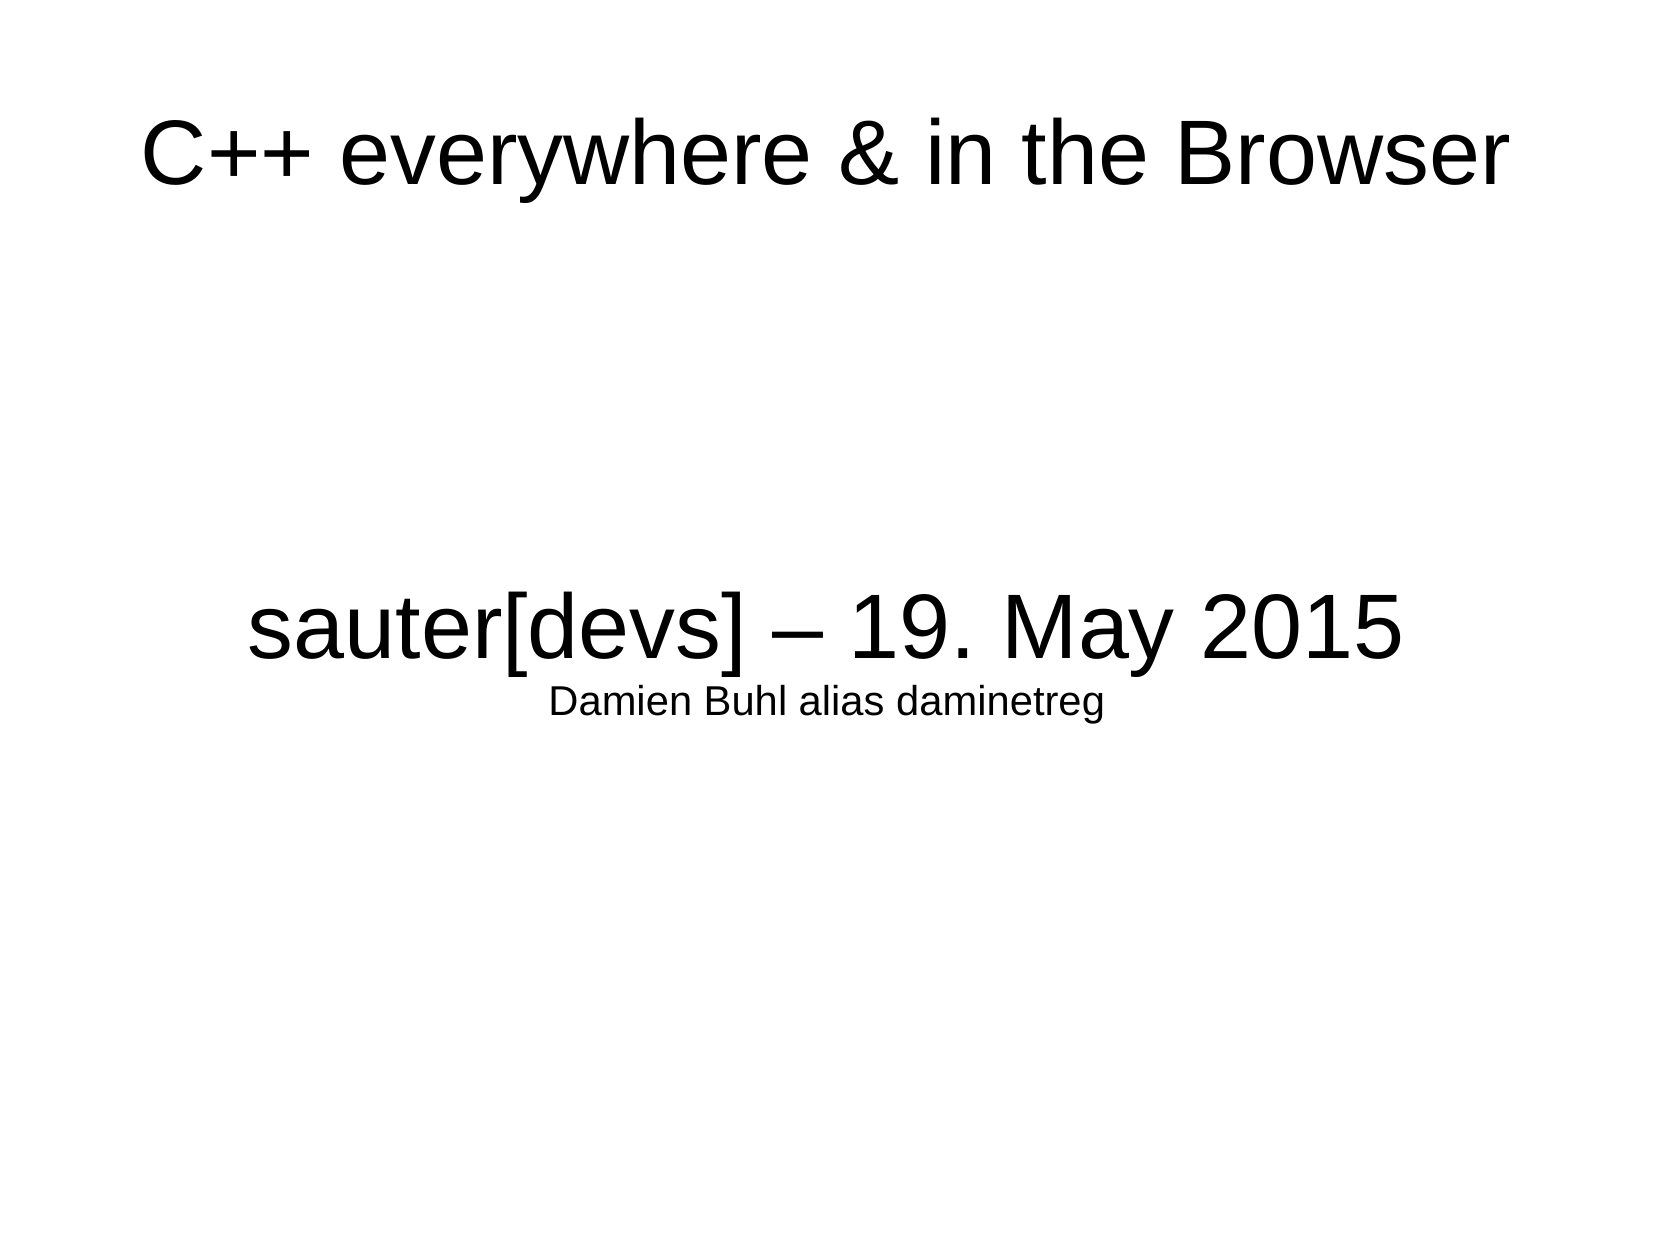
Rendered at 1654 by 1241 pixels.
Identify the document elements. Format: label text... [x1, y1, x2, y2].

title C++ everywhere & in the Browser [82, 49, 1571, 257]
subtitle sauter[devs] – 19. May 2015 Damien Buhl alias daminetreg [82, 290, 1571, 1010]
